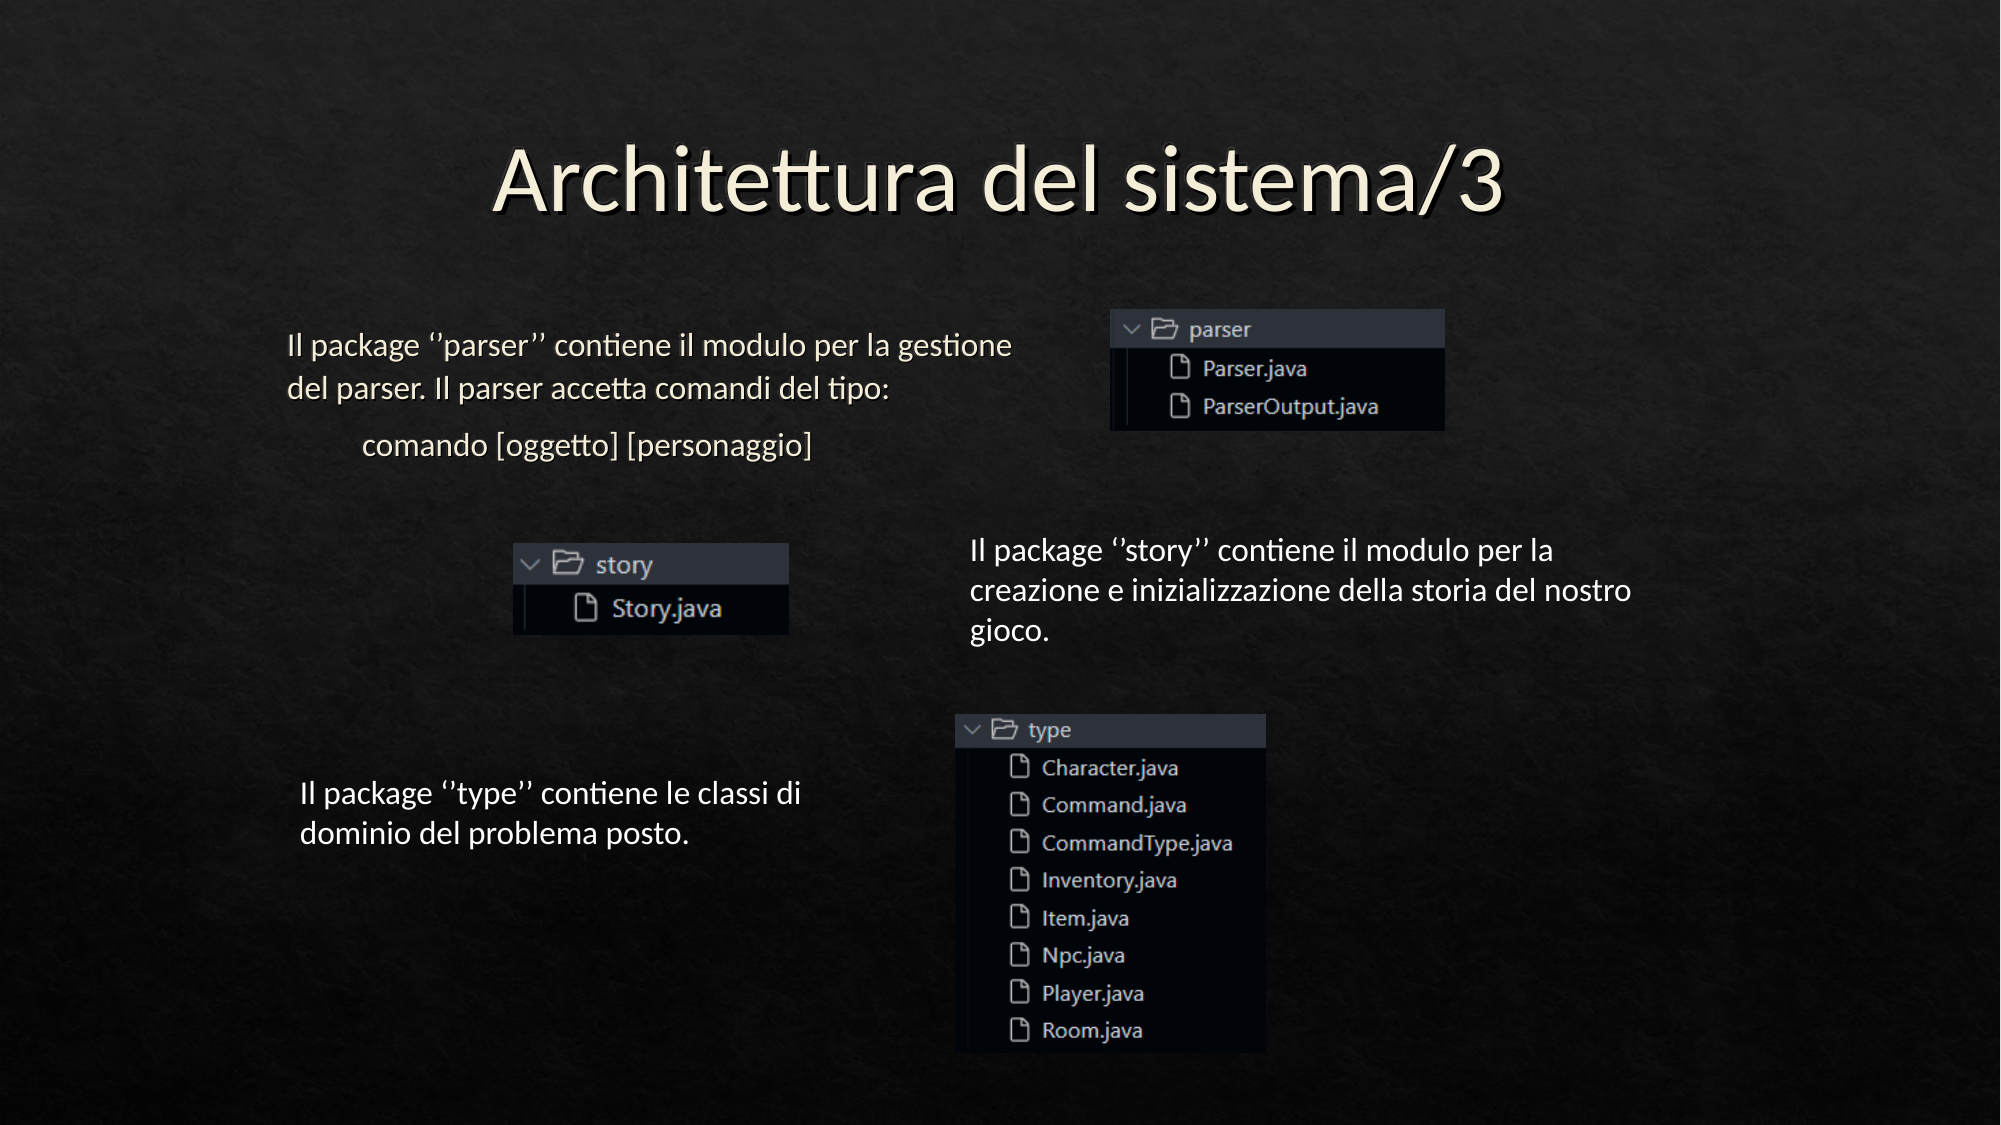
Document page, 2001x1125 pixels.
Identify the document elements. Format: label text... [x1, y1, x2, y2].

text_box Il package ‘’story’’ contiene il modulo per la creazione e inizializzazione della storia del nostro gioco. [955, 521, 1677, 658]
picture [1110, 309, 1445, 431]
title Architettura del sistema/3 [149, 99, 1849, 261]
list Il package ‘’parser’’ contiene il modulo per la gestione del parser. Il parser accetta comandi del tipo: comando [oggetto] [personaggio] [260, 311, 1043, 516]
picture [955, 714, 1266, 1053]
picture [513, 543, 789, 635]
text_box Il package ‘’type’’ contiene le classi di dominio del problema posto. [284, 763, 902, 860]
